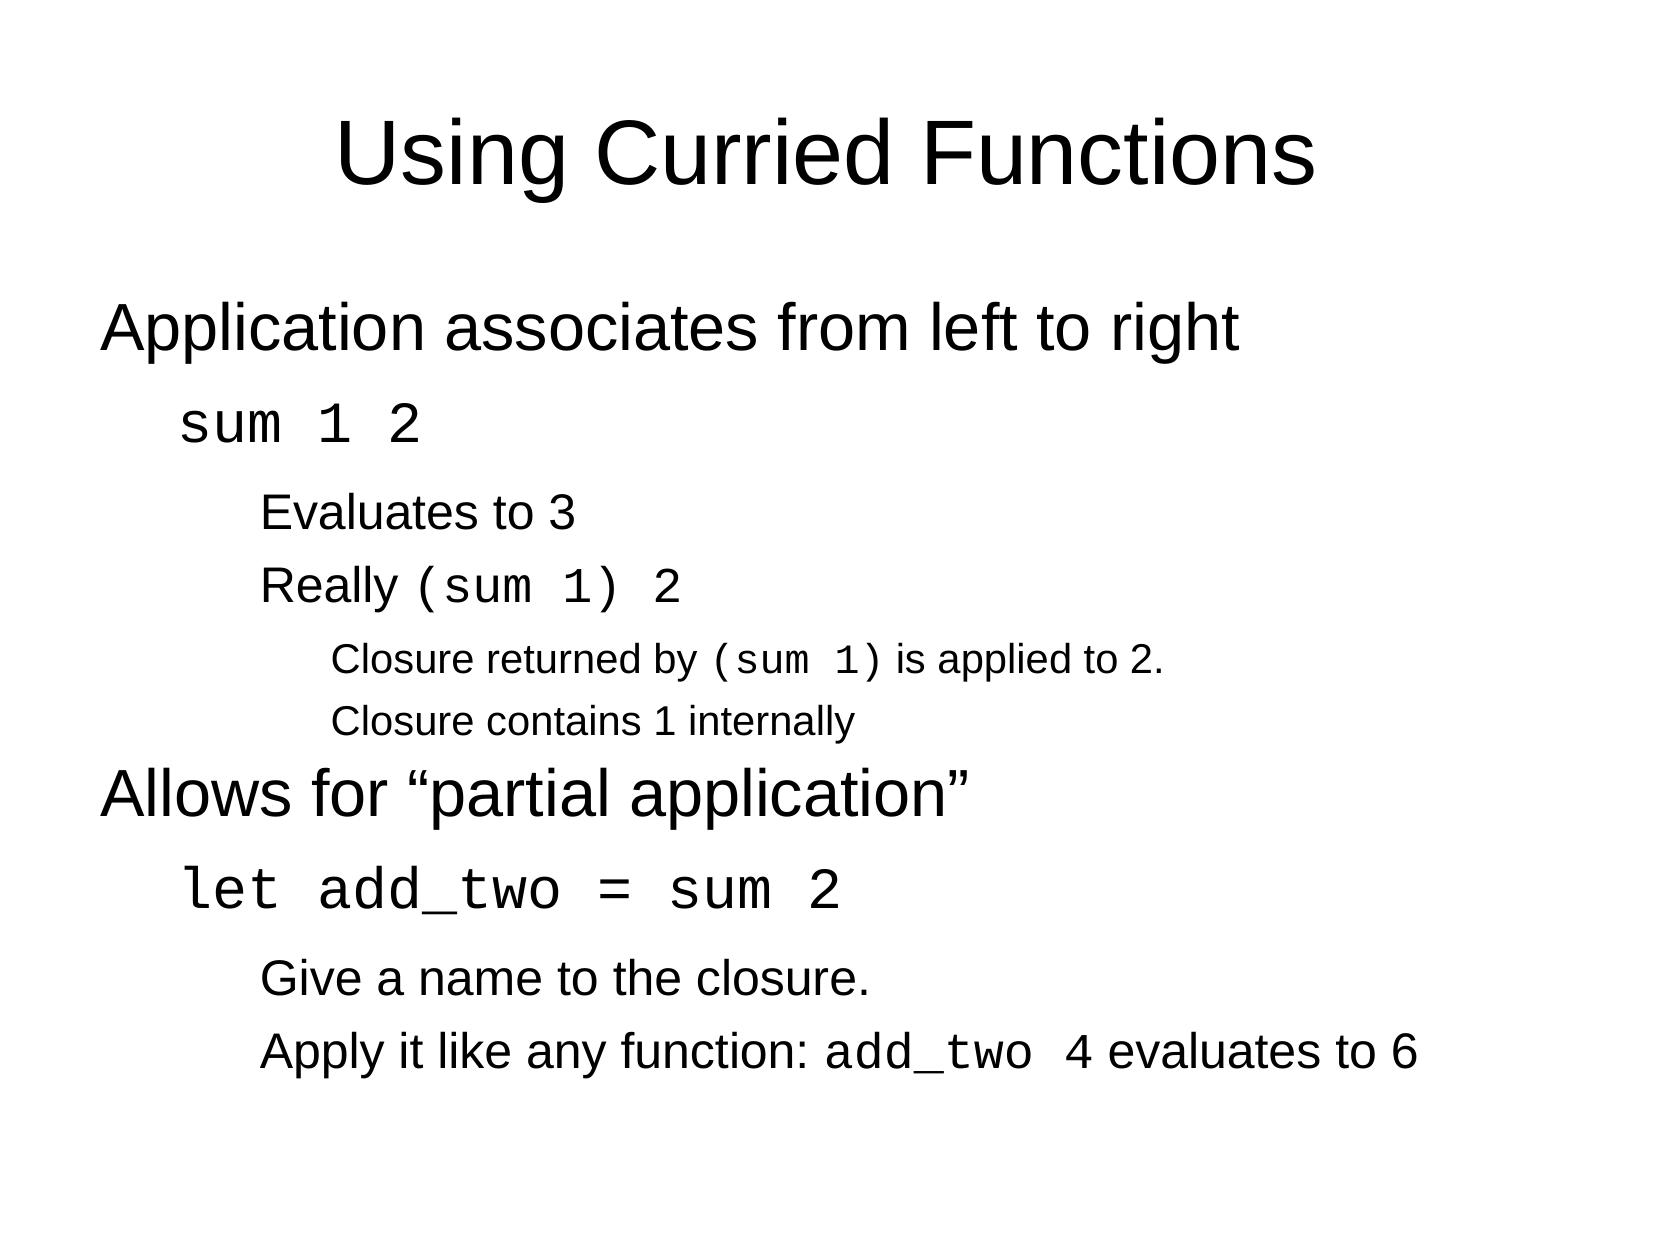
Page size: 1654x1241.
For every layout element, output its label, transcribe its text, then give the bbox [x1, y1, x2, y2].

title Using Curried Functions [82, 56, 1571, 250]
list Application associates from left to right sum 1 2 Evaluates to 3 Really (sum 1) 2 Closure returned by (sum 1) is applied to 2. Closure contains 1 internally Allows for “partial application” let add_two = sum 2 Give a name to the closure. Apply it like any function: add_two 4 evaluates to 6 [82, 290, 1571, 1094]
